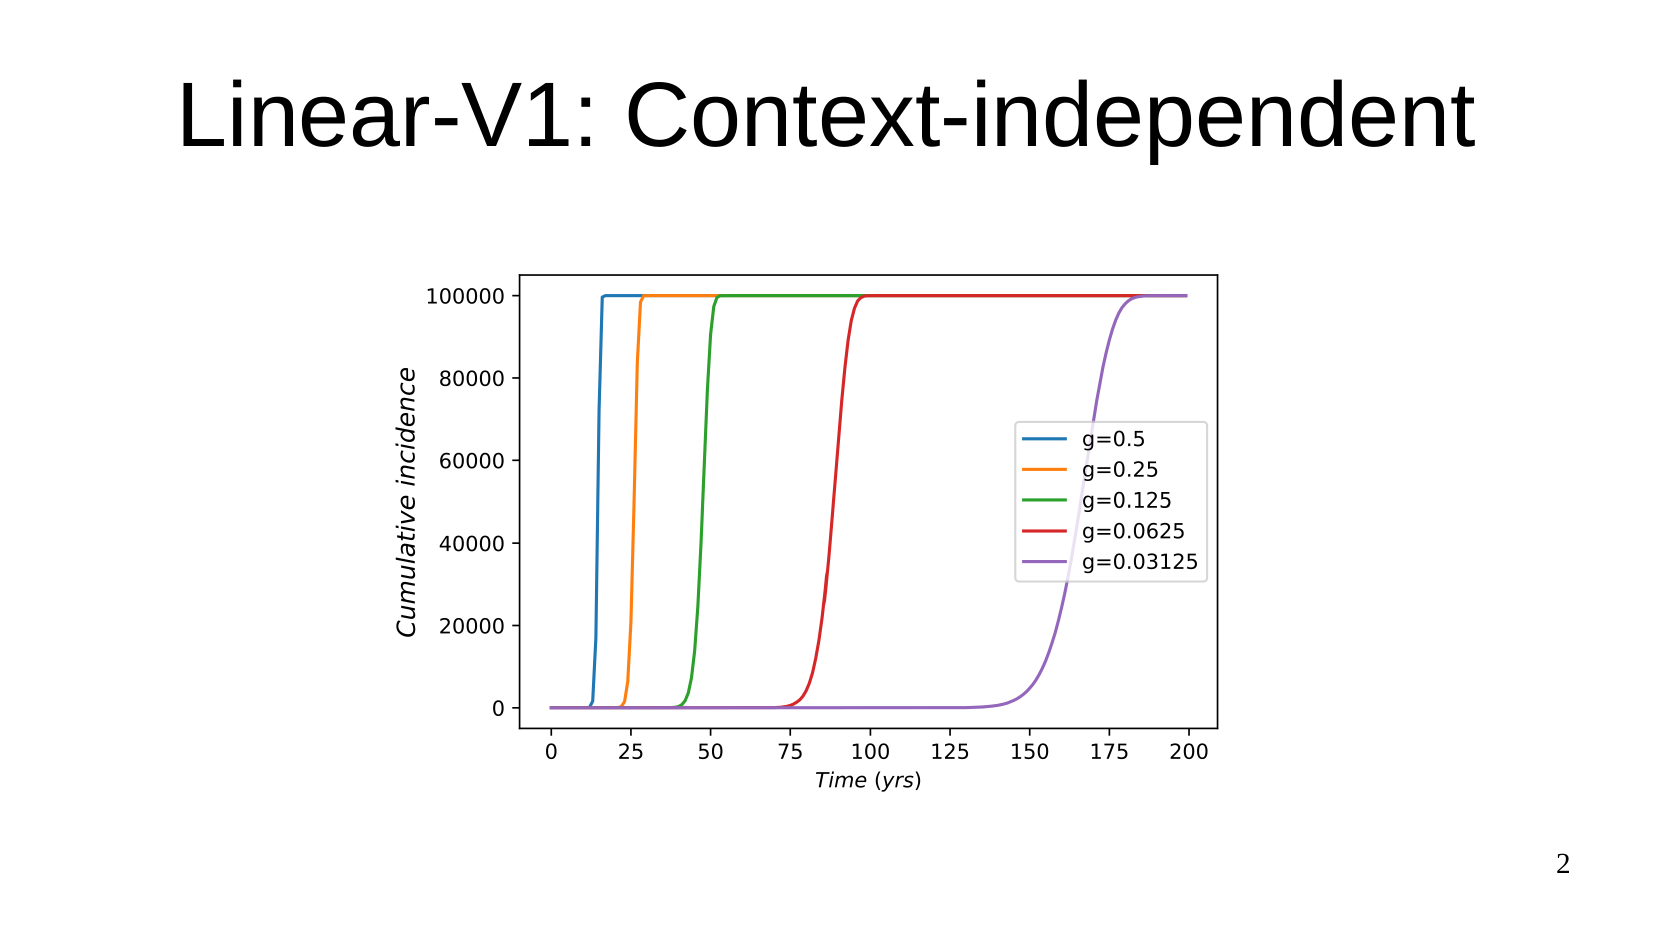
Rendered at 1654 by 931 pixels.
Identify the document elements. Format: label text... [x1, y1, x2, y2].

title Linear-V1: Context-independent [82, 37, 1571, 193]
picture [386, 212, 1264, 798]
